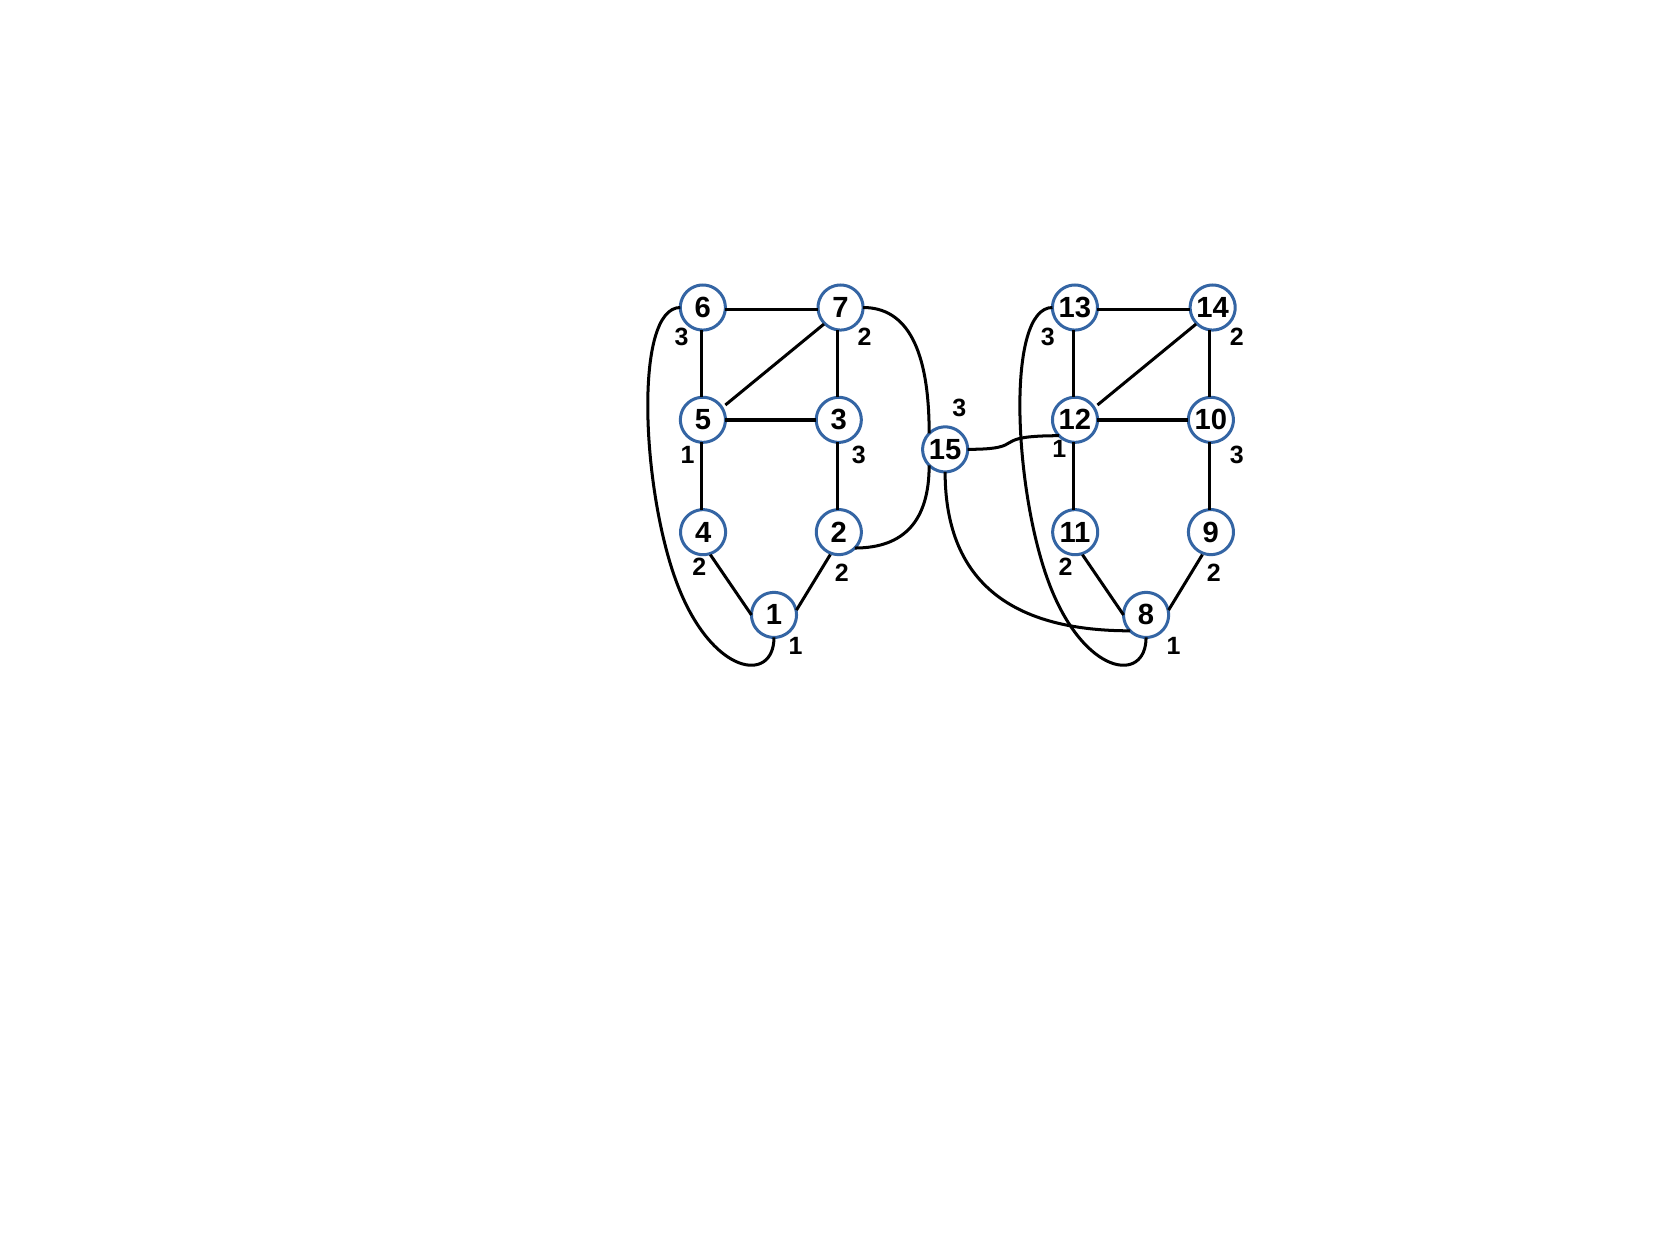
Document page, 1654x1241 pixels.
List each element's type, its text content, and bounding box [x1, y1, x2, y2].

text_box 14 [1216, 301, 1222, 310]
text_box 8 [1123, 592, 1169, 638]
text_box 3 [816, 397, 862, 443]
text_box 3 [837, 433, 883, 477]
text_box 9 [1188, 509, 1234, 551]
text_box 3 [659, 315, 705, 359]
text_box 13 [1052, 285, 1098, 331]
text_box 11 [1052, 509, 1098, 550]
text_box 3 [1026, 315, 1072, 359]
text_box 4 [680, 509, 726, 545]
text_box 14 [1190, 285, 1236, 331]
text_box 1 [1037, 427, 1083, 471]
text_box 1 [1151, 624, 1197, 667]
text_box 6 [699, 307, 705, 314]
text_box 2 [1192, 551, 1238, 594]
text_box 2 [820, 551, 866, 594]
text_box 1 [773, 624, 819, 667]
text_box 2 [1215, 315, 1261, 359]
text_box 7 [818, 285, 863, 331]
text_box 1 [751, 592, 797, 638]
text_box 5 [680, 397, 726, 441]
text_box 1 [665, 433, 711, 477]
text_box 3 [937, 386, 983, 430]
text_box 6 [680, 285, 726, 330]
text_box 3 [1215, 433, 1261, 477]
text_box 2 [816, 509, 862, 551]
text_box 2 [1043, 545, 1089, 589]
text_box 10 [1188, 397, 1234, 443]
text_box 2 [677, 545, 723, 589]
text_box 15 [922, 428, 968, 472]
text_box 2 [842, 315, 888, 359]
text_box 12 [1052, 397, 1098, 441]
